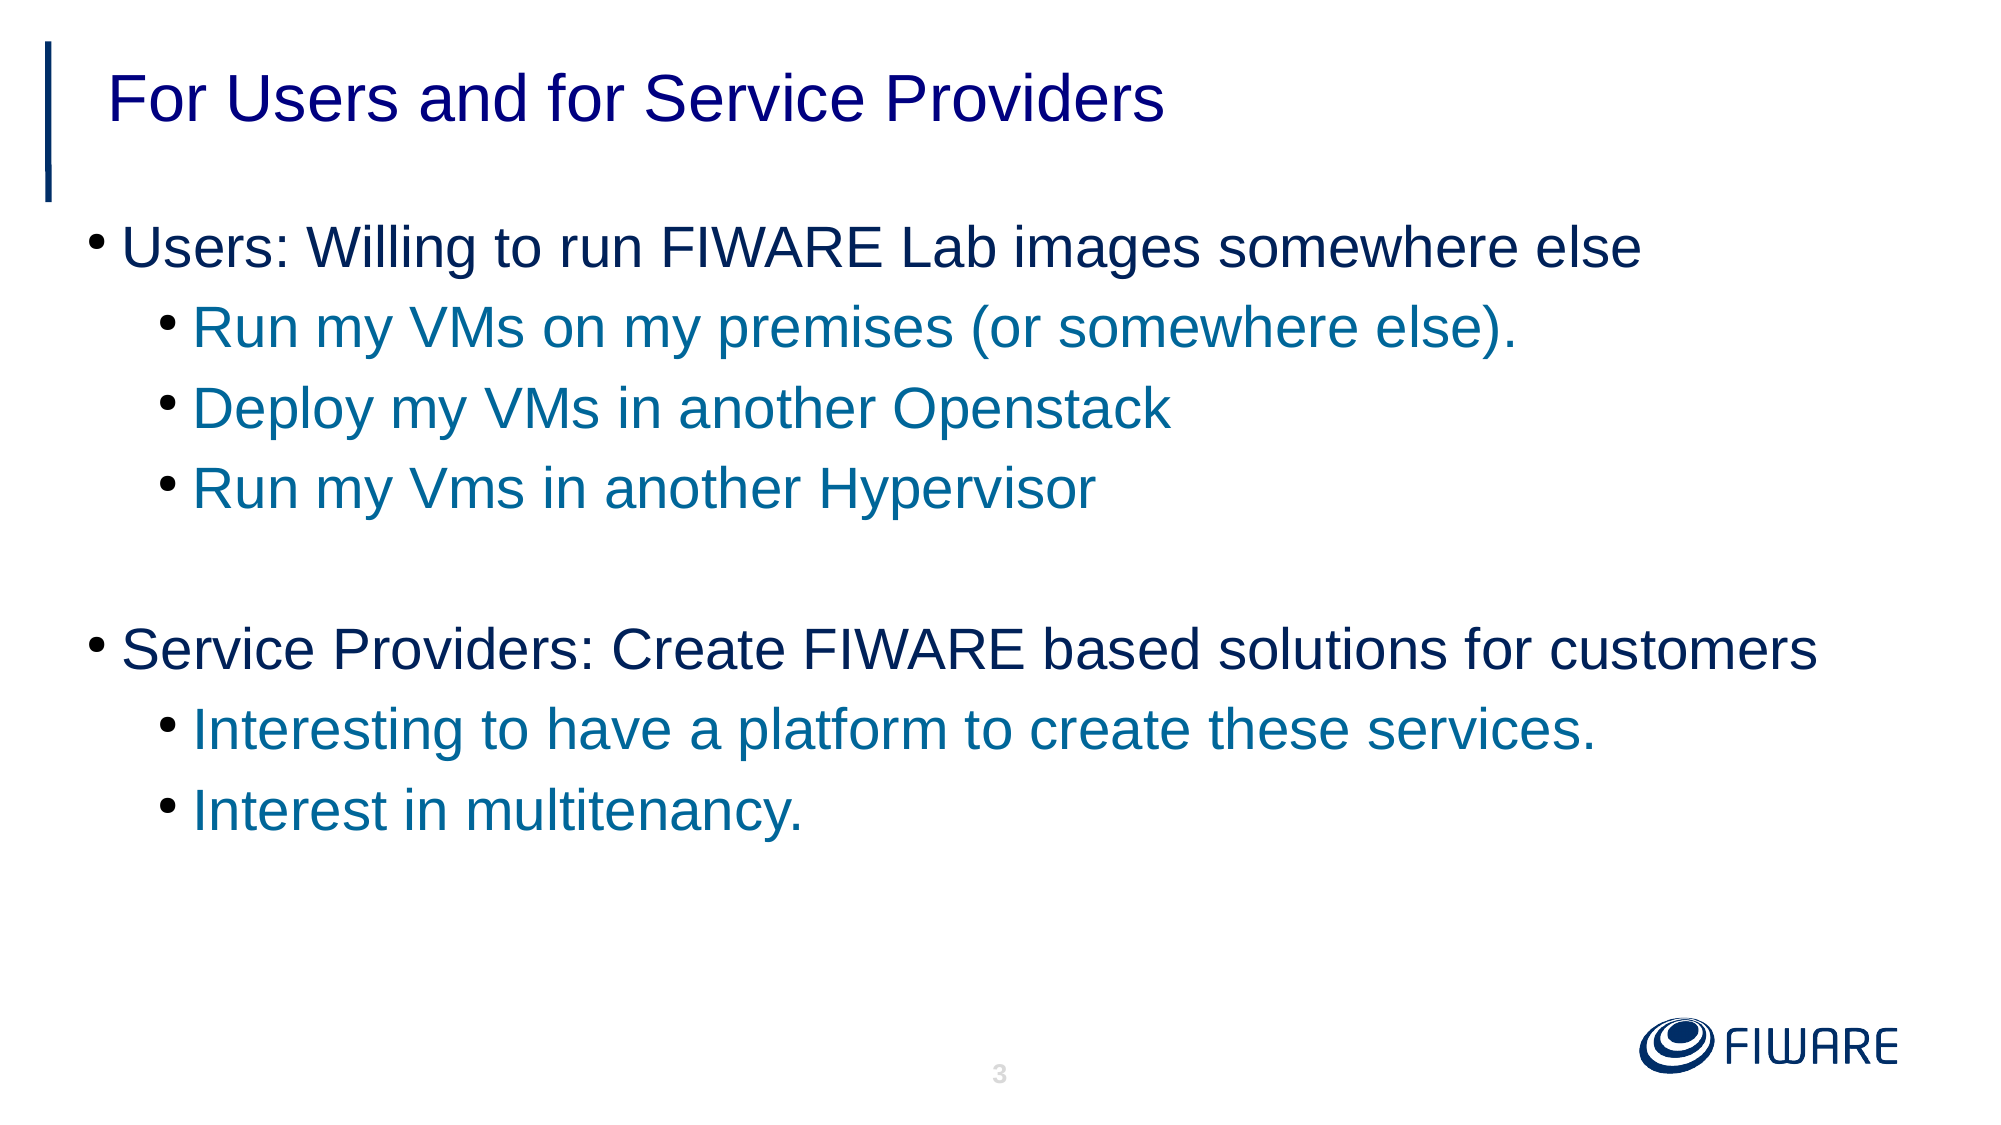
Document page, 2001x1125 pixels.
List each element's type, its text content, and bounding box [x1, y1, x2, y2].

slide_number <número> [887, 1042, 1113, 1103]
picture [1635, 1012, 1905, 1077]
title For Users and for Service Providers [92, 47, 1704, 189]
text_box Users: Willing to run FIWARE Lab images somewhere else Run my VMs on my premises (or somewhere else). Deploy my VMs in another Openstack Run my Vms in another Hypervisor Service Providers: Create FIWARE based solutions for customers Interesting to have a platform to create these services. Interest in multitenancy. [71, 190, 1897, 850]
